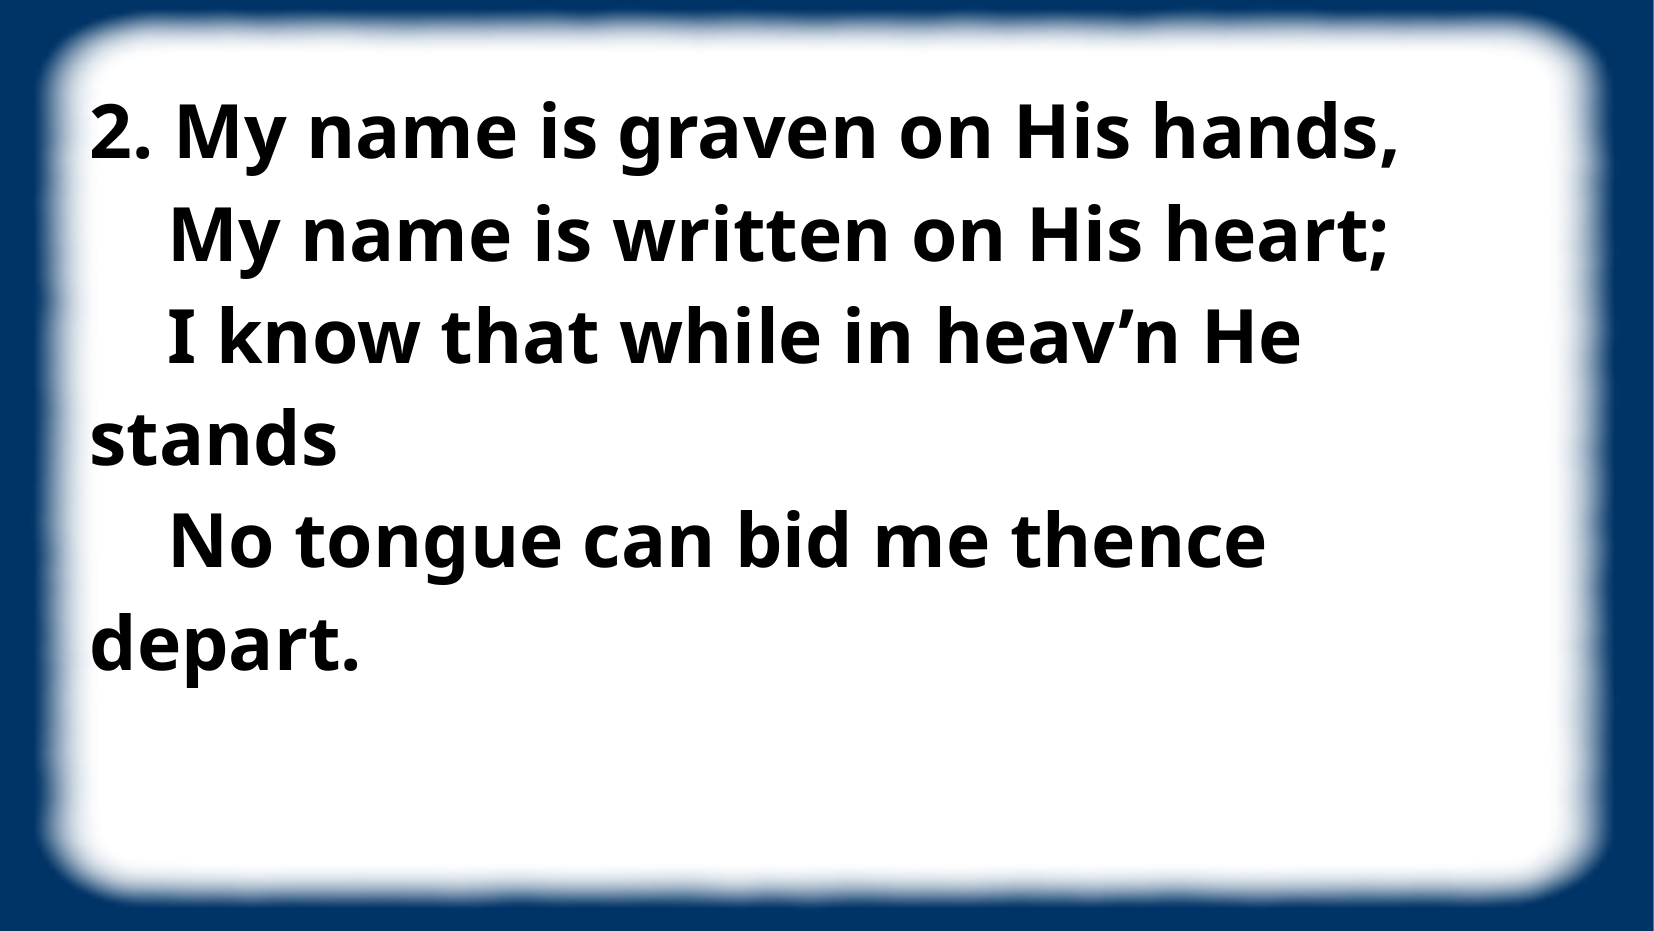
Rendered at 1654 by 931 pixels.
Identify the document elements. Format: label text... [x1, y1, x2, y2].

text_box 2. My name is graven on His hands, My name is written on His heart; I know that while in heav’n He stands No tongue can bid me thence depart. [75, 71, 1576, 511]
picture [0, 0, 1654, 931]
